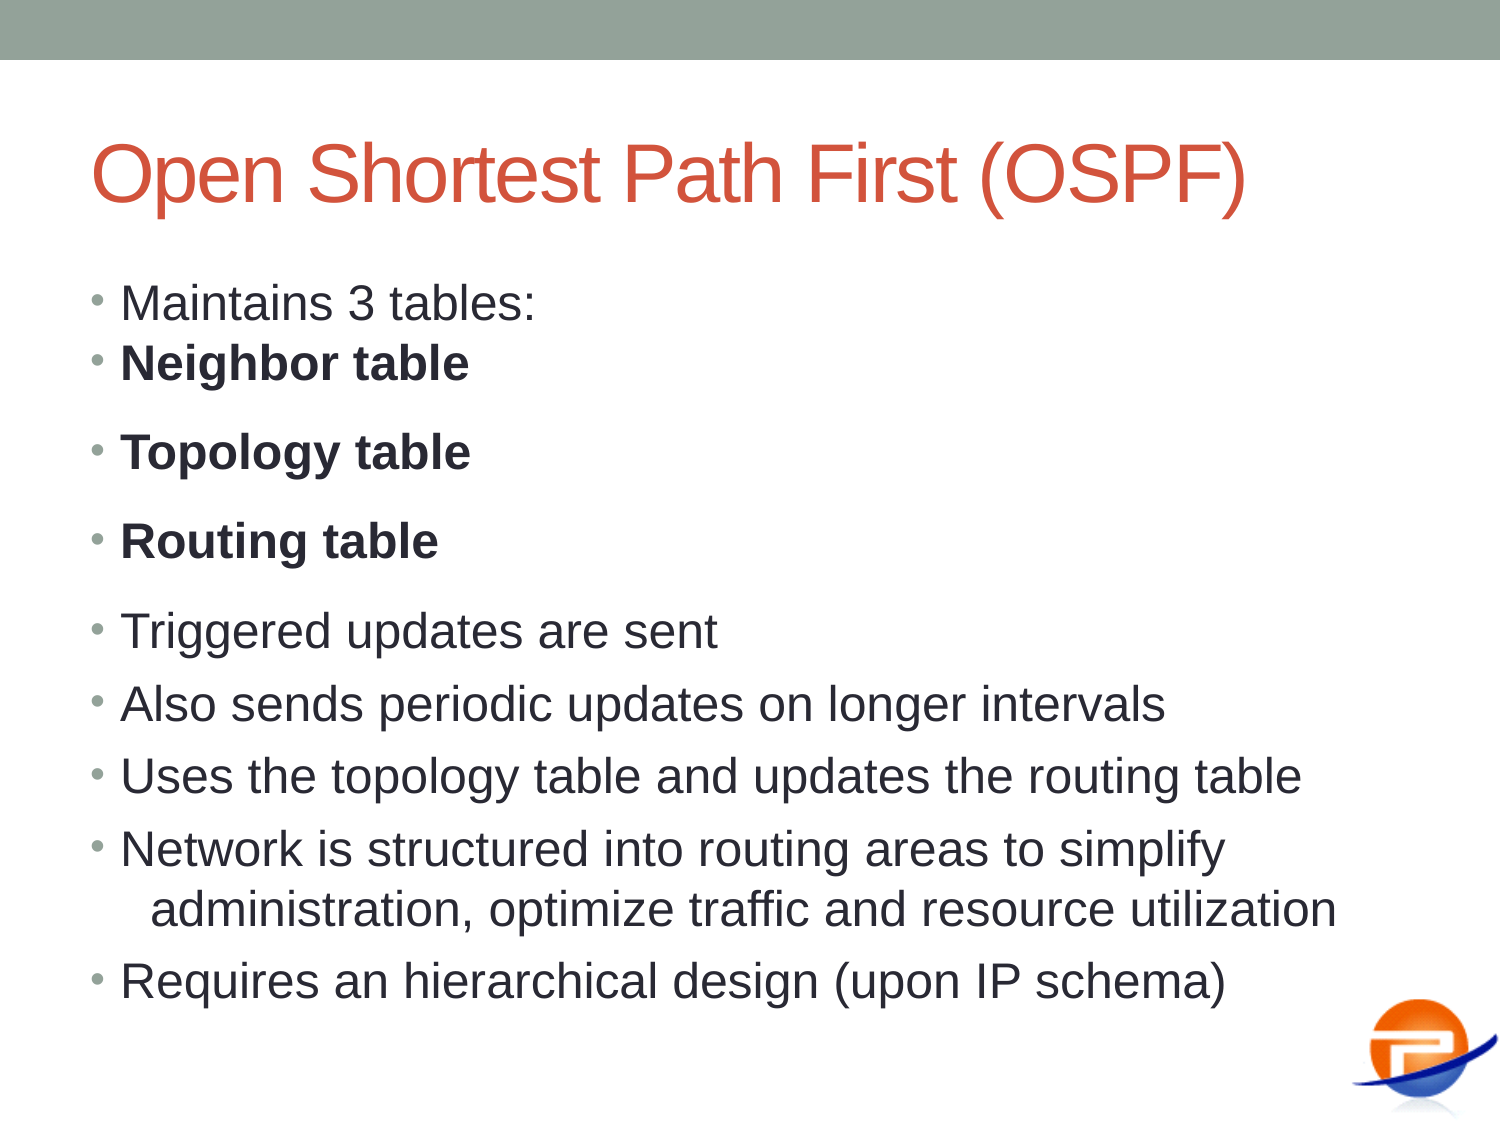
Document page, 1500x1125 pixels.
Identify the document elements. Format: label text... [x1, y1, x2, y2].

picture [1351, 998, 1500, 1125]
list Maintains 3 tables: Neighbor table Topology table Routing table Triggered updates are sent Also sends periodic updates on longer intervals Uses the topology table and updates the routing table Network is structured into routing areas to simplify administration, optimize traffic and resource utilization Requires an hierarchical design (upon IP schema) [75, 262, 1426, 1063]
title Open Shortest Path First (OSPF) [75, 87, 1426, 251]
